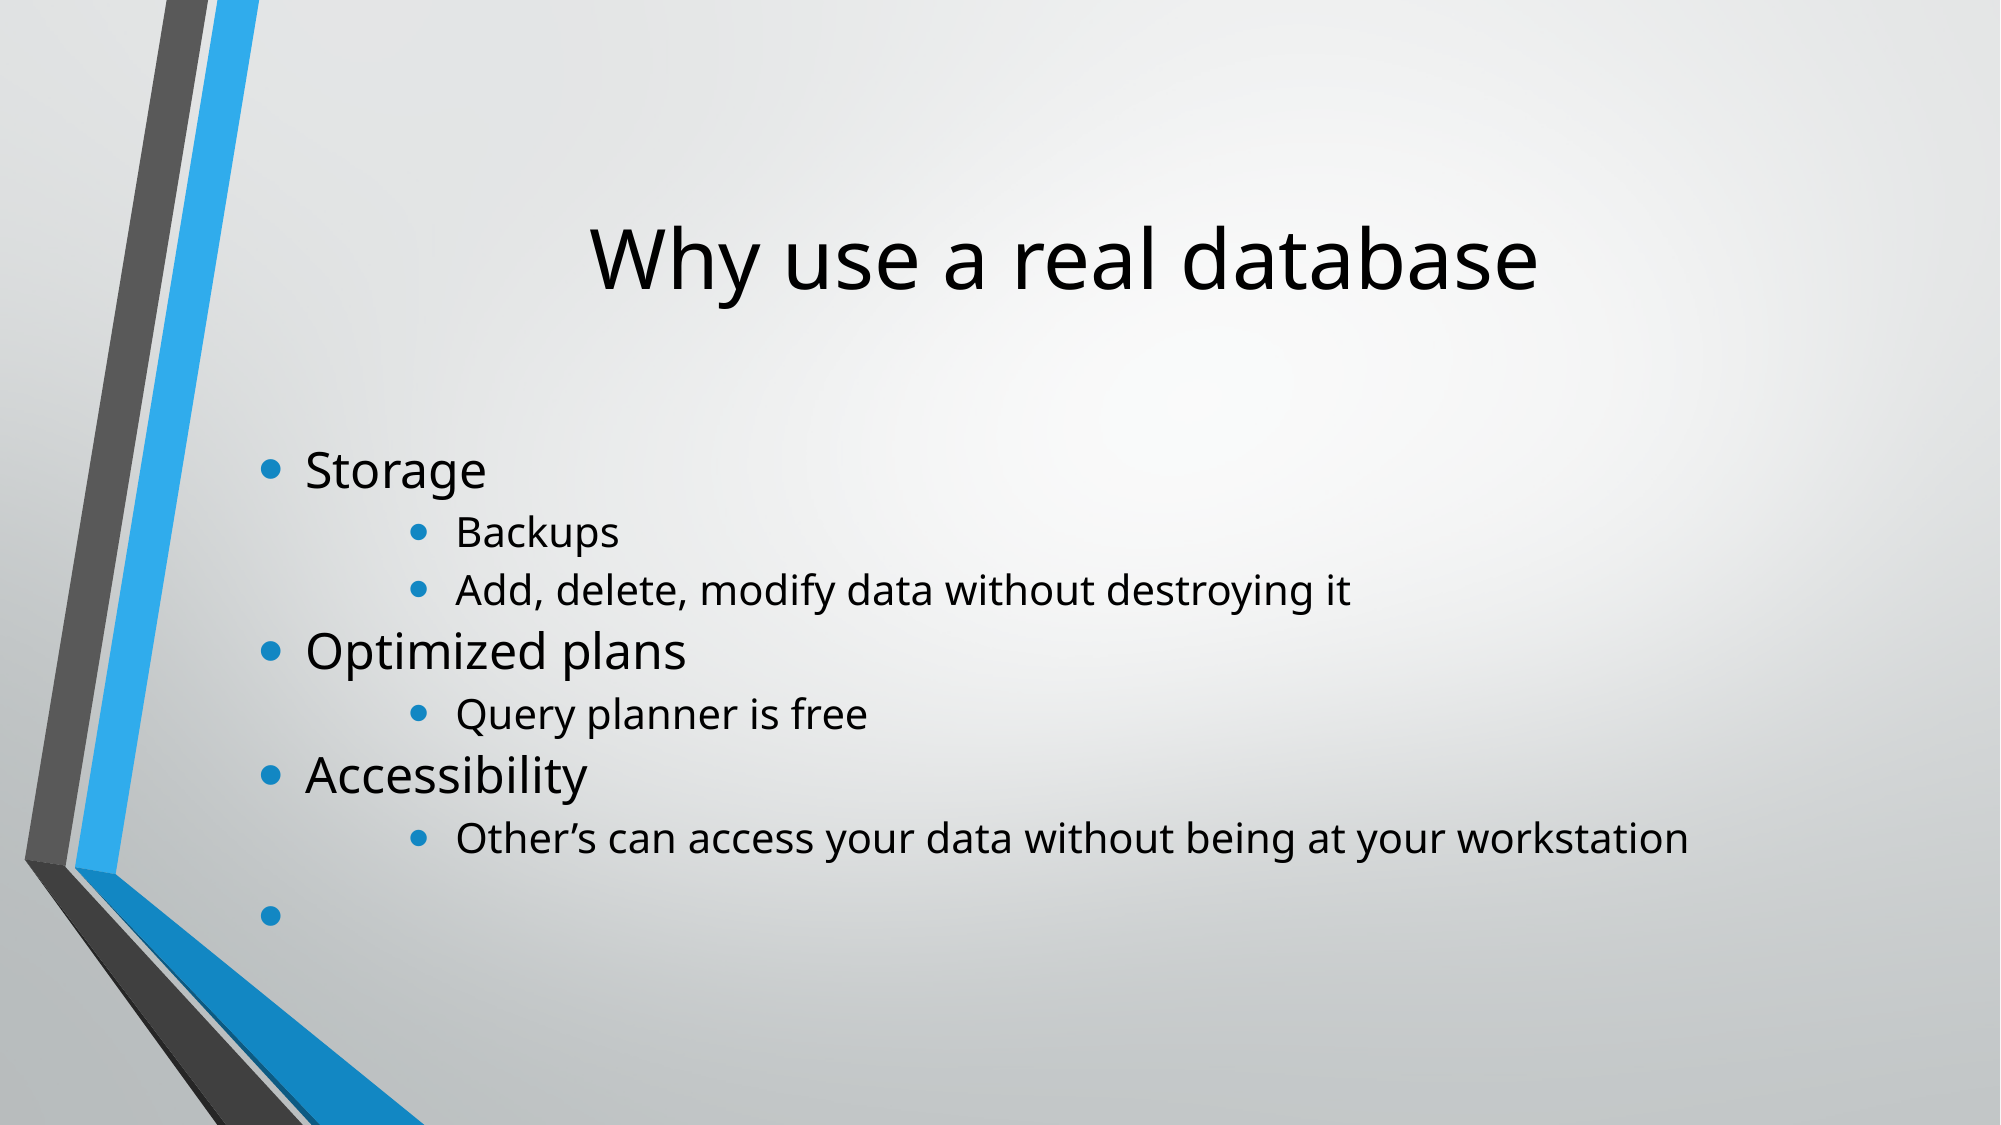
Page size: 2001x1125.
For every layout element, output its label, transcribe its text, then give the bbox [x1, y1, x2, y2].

title Why use a real database [243, 112, 1887, 400]
list Storage Backups Add, delete, modify data without destroying it Optimized plans Query planner is free Accessibility Other’s can access your data without being at your workstation [243, 437, 1887, 950]
